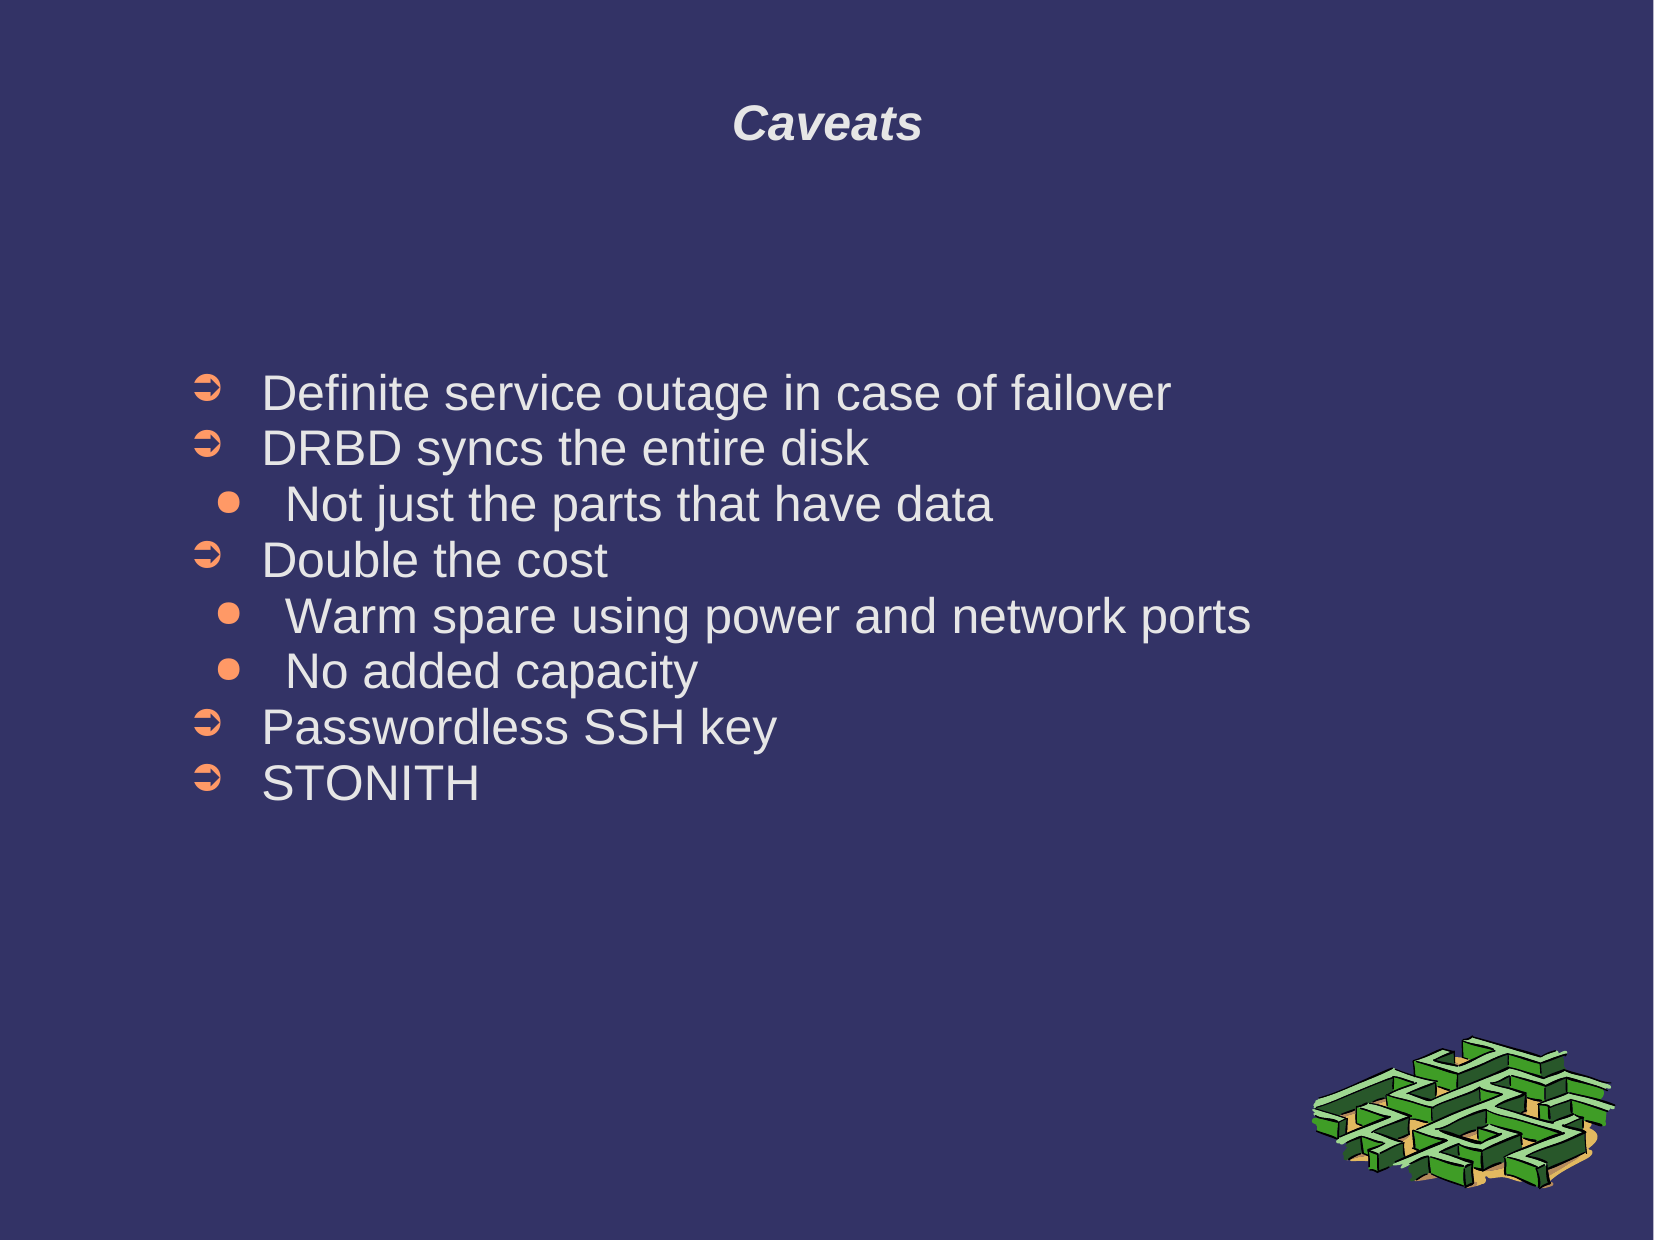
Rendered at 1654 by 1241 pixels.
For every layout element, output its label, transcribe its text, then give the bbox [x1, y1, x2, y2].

title Caveats [121, 19, 1534, 227]
list Definite service outage in case of failover DRBD syncs the entire disk Not just the parts that have data Double the cost Warm spare using power and network ports No added capacity Passwordless SSH key STONITH [178, 364, 1570, 1085]
